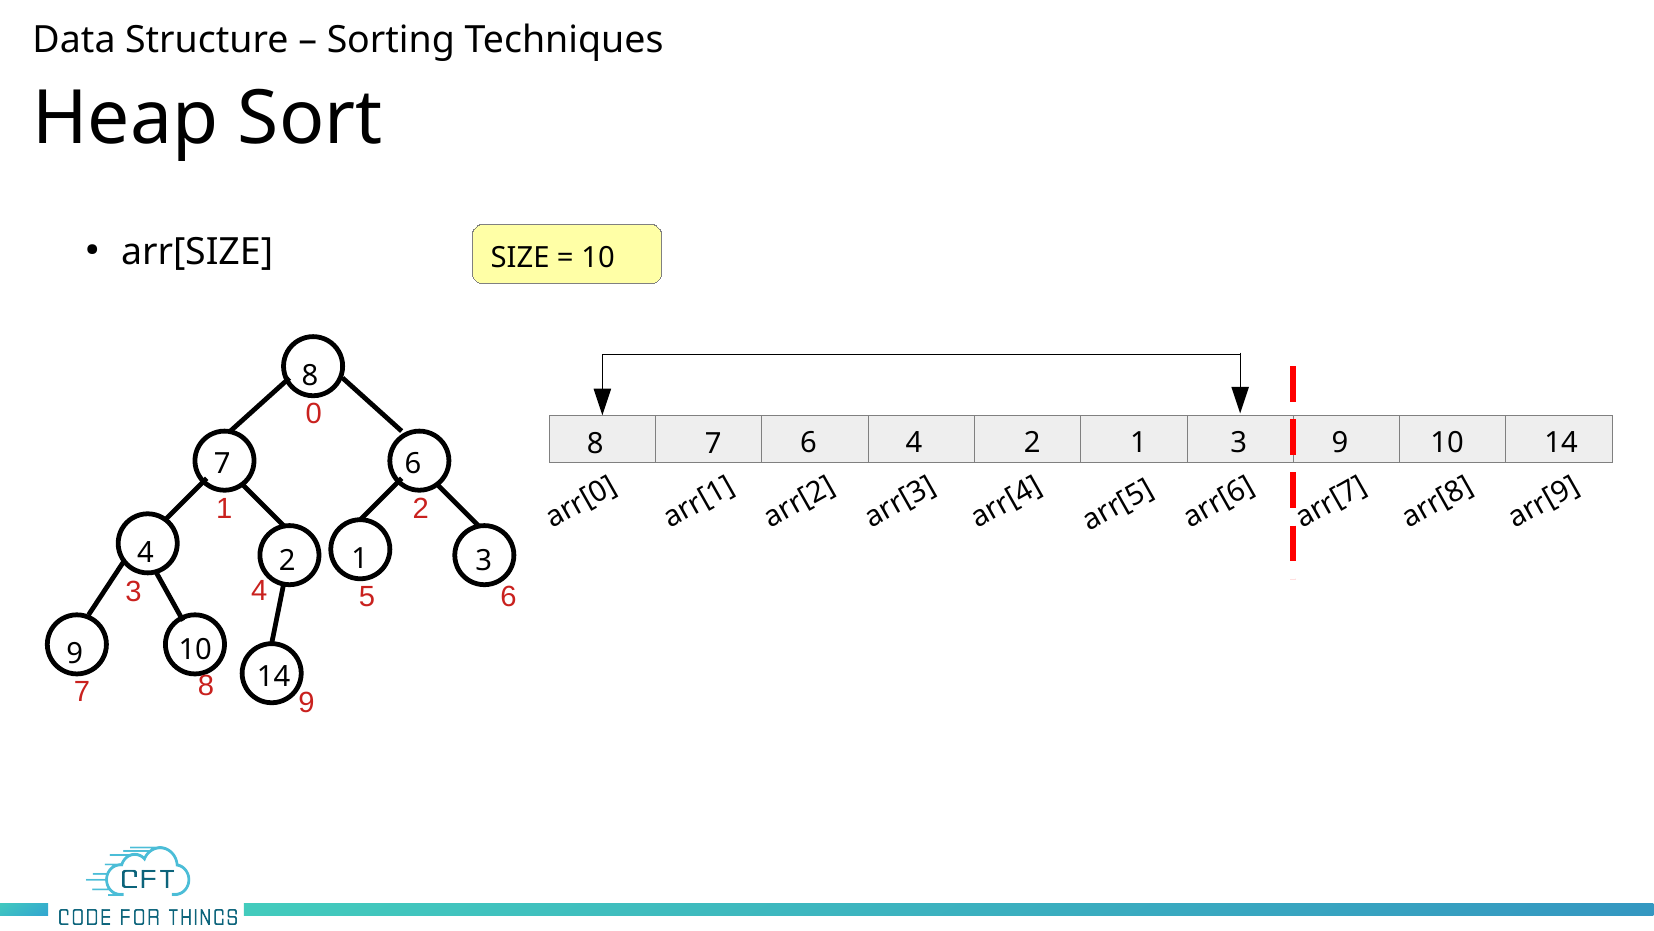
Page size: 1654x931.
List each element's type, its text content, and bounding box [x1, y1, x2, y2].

text_box 7 [59, 667, 105, 716]
text_box 1 [201, 484, 248, 532]
text_box arr[4] [949, 439, 1087, 554]
text_box 10 [163, 620, 231, 670]
text_box [472, 224, 662, 284]
text_box 3 [460, 531, 509, 581]
title Data Structure – Sorting Techniques Heap Sort [32, 12, 1184, 166]
text_box arr[6] [1164, 438, 1290, 554]
text_box [313, 537, 320, 574]
text_box arr[SIZE] [70, 217, 315, 284]
text_box 1 [1115, 413, 1164, 463]
text_box [209, 431, 240, 435]
text_box arr[7] [1272, 441, 1412, 554]
text_box [184, 614, 212, 620]
text_box 7 [690, 415, 757, 465]
text_box 3 [110, 567, 157, 616]
text_box arr[9] [1482, 442, 1625, 554]
text_box [100, 626, 107, 663]
text_box 8 [183, 661, 229, 710]
text_box [330, 532, 336, 566]
text_box [258, 643, 286, 647]
text_box SIZE = 10 [475, 228, 656, 278]
text_box [1264, 415, 1316, 463]
text_box [470, 581, 485, 585]
text_box [757, 415, 785, 463]
text_box 4 [122, 523, 171, 573]
text_box 8 [572, 415, 644, 465]
text_box [404, 431, 435, 435]
text_box [118, 528, 122, 558]
text_box 3 [110, 567, 116, 576]
text_box arr[0] [520, 459, 661, 554]
text_box 1 [336, 529, 385, 579]
text_box [1483, 415, 1529, 463]
text_box 10 [1415, 413, 1483, 463]
text_box [283, 581, 304, 585]
text_box [291, 336, 335, 346]
text_box 6 [389, 435, 457, 485]
text_box [171, 525, 178, 562]
picture [59, 846, 237, 925]
text_box [55, 614, 99, 624]
text_box [1597, 415, 1613, 463]
text_box [454, 538, 460, 572]
text_box [509, 538, 514, 572]
text_box 4 [236, 566, 283, 615]
text_box 5 [343, 572, 390, 621]
text_box 7 [199, 435, 266, 485]
text_box [272, 525, 307, 531]
text_box [1164, 415, 1215, 463]
text_box [644, 415, 690, 463]
text_box [467, 525, 502, 531]
text_box [338, 519, 382, 529]
text_box arr[1] [637, 451, 774, 554]
text_box [1384, 415, 1415, 463]
text_box [126, 513, 170, 523]
text_box [385, 533, 390, 566]
text_box [47, 630, 51, 659]
text_box arr[8] [1380, 438, 1515, 554]
text_box 9 [283, 679, 330, 727]
text_box 2 [264, 531, 313, 581]
text_box [194, 445, 199, 476]
text_box arr[5] [1058, 442, 1199, 558]
text_box 2 [397, 484, 444, 532]
text_box 14 [242, 647, 309, 697]
text_box 3 [1215, 413, 1264, 463]
text_box 2 [1009, 413, 1058, 463]
text_box 4 [890, 413, 958, 463]
text_box [958, 415, 1009, 463]
text_box [853, 415, 890, 463]
text_box [259, 540, 264, 566]
text_box 0 [290, 389, 337, 437]
text_box 6 [785, 413, 853, 463]
text_box arr[2] [738, 443, 875, 554]
text_box 8 [286, 346, 349, 396]
text_box 9 [1316, 413, 1384, 463]
text_box 9 [51, 624, 100, 674]
text_box [549, 415, 572, 463]
text_box [254, 697, 283, 703]
text_box 14 [1529, 413, 1597, 463]
text_box arr[3] [839, 450, 981, 554]
text_box 6 [485, 572, 532, 621]
text_box [1058, 415, 1115, 463]
